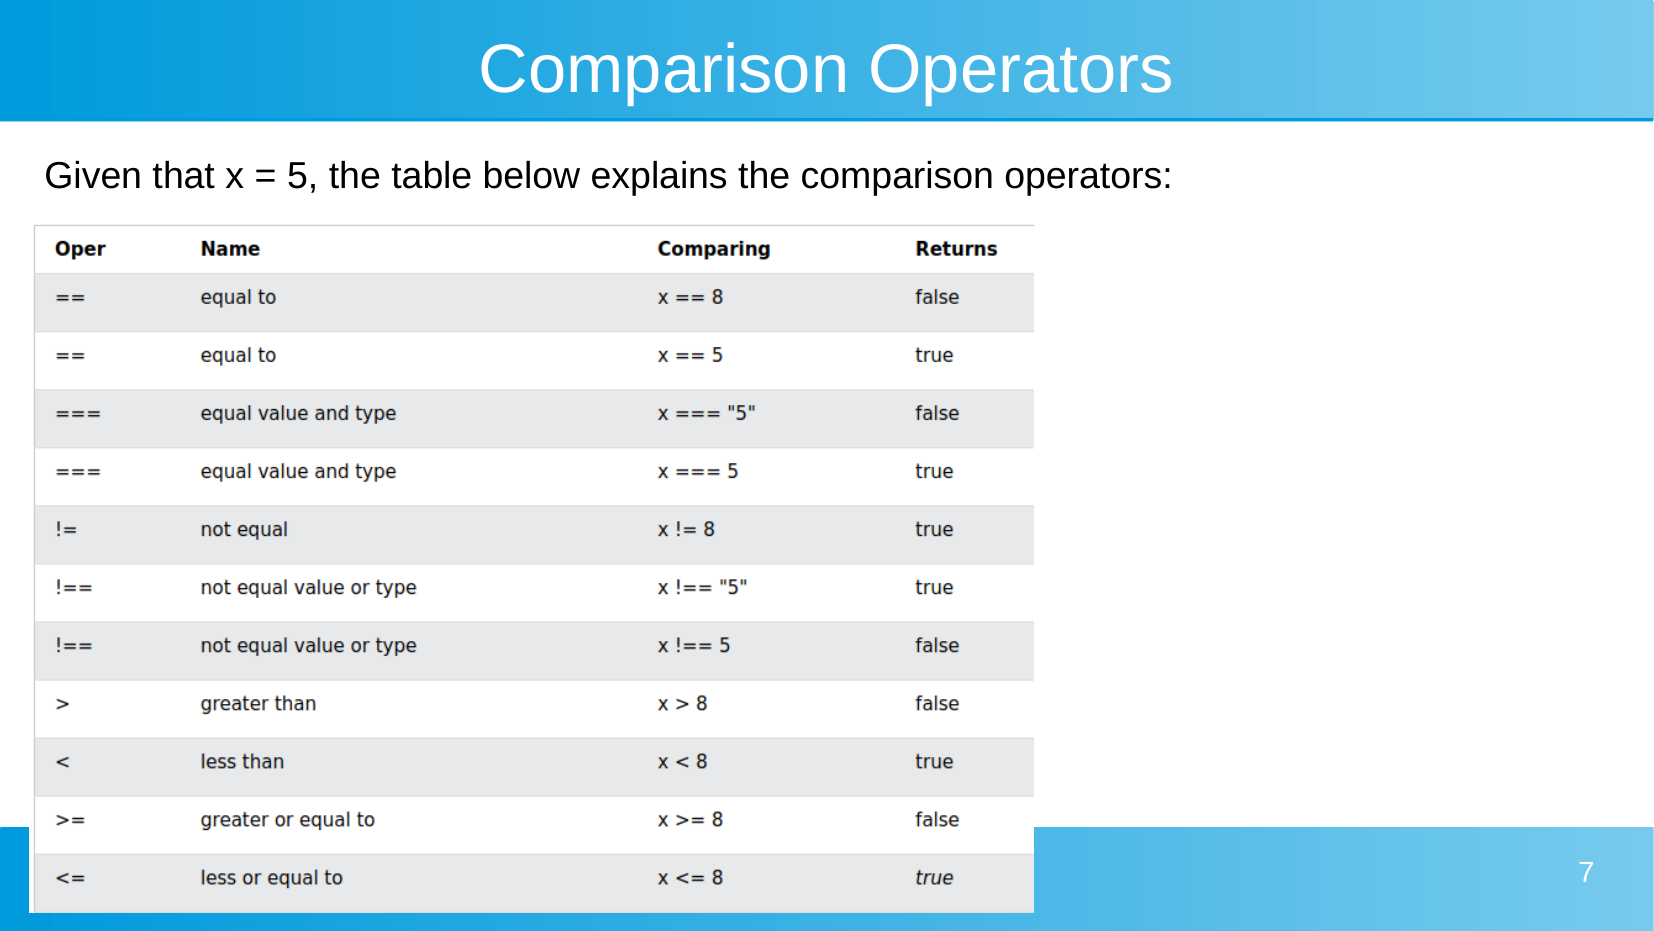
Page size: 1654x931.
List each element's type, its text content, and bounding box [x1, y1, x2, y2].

text_box Given that x = 5, the table below explains the comparison operators: [29, 147, 1241, 205]
title Comparison Operators [59, 29, 1595, 108]
picture [29, 220, 1034, 913]
